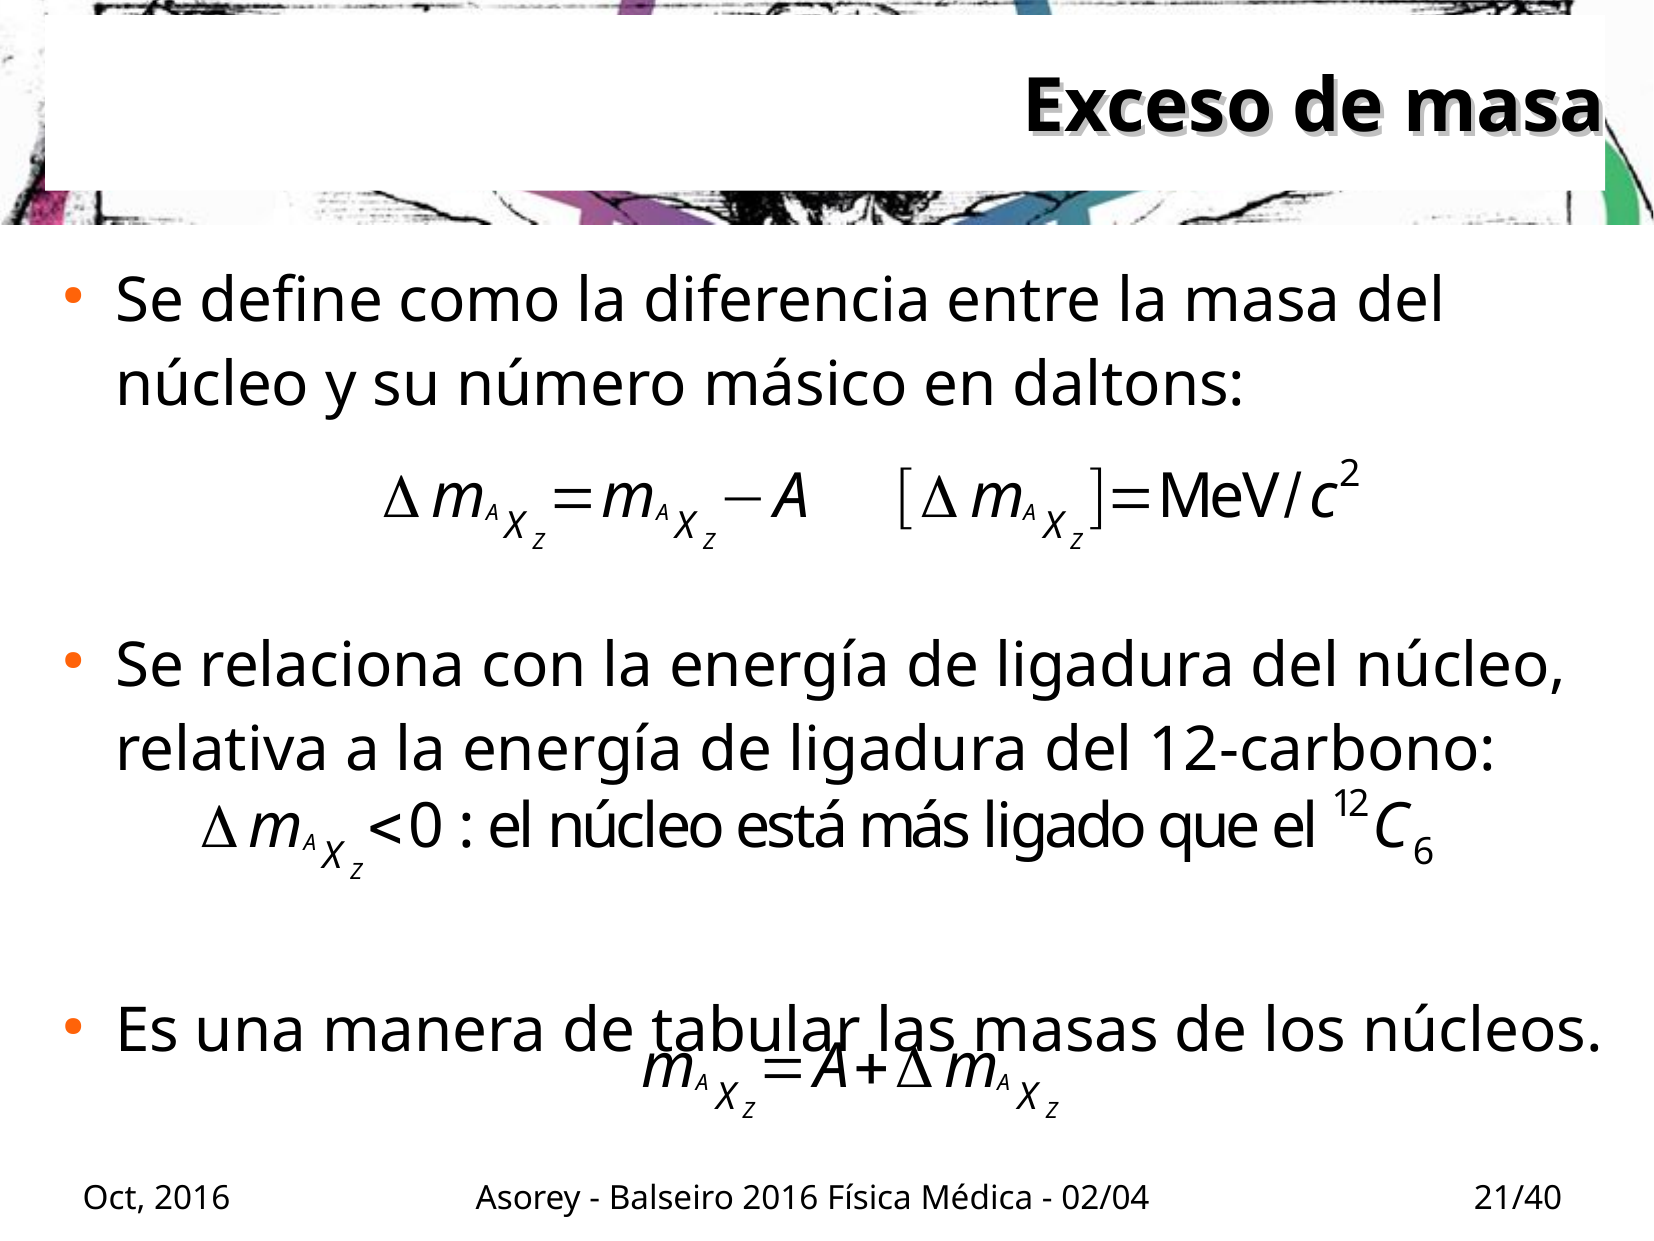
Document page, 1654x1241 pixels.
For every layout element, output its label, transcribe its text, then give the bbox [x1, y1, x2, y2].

title Exceso de masa [45, 15, 1606, 191]
chart [192, 780, 1441, 886]
chart [633, 1026, 1066, 1126]
list Se define como la diferencia entre la masa del núcleo y su número másico en daltons: Se relaciona con la energía de ligadura del núcleo, relativa a la energía de ligadura del 12-carbono: Es una manera de tabular las masas de los núcleos. [45, 255, 1606, 1156]
picture [0, 0, 1654, 225]
chart [375, 450, 1365, 556]
